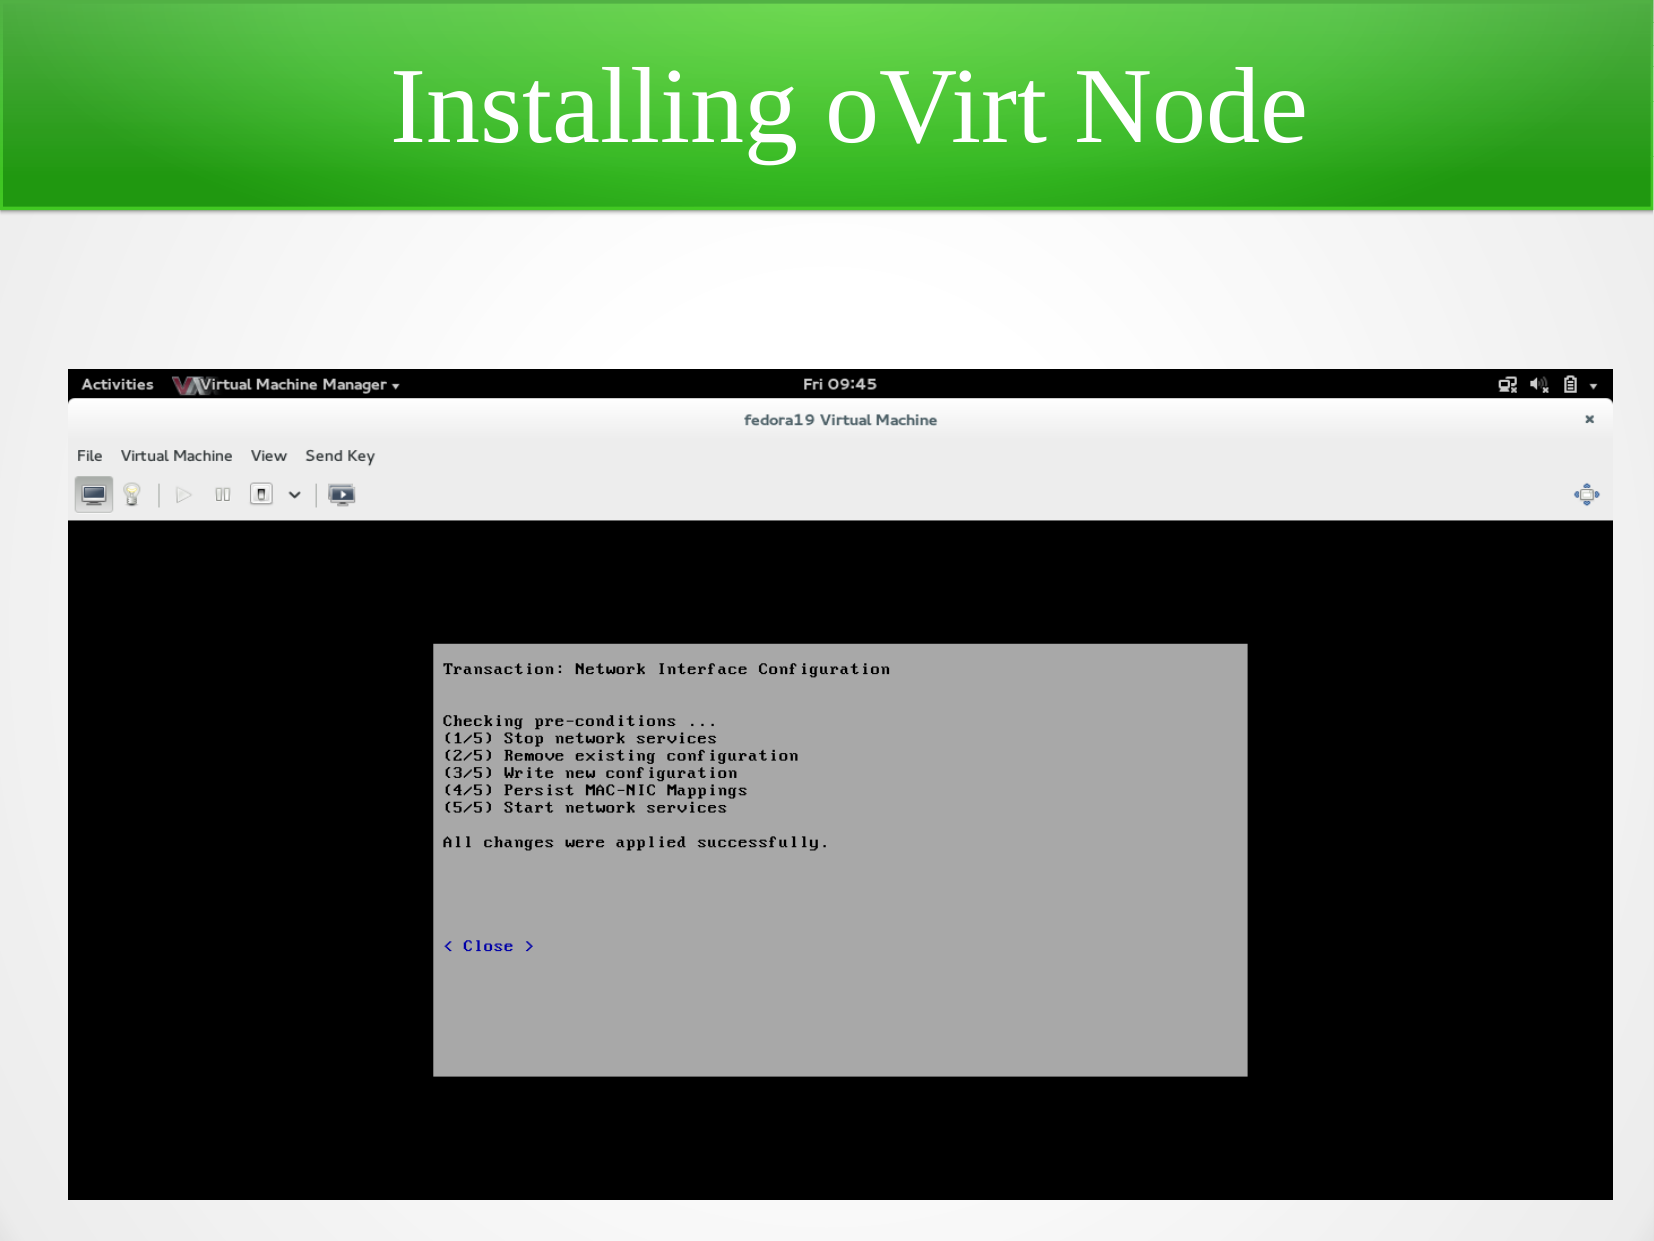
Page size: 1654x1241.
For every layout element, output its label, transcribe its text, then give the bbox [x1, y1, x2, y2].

title Installing oVirt Node [86, 11, 1576, 200]
picture [68, 369, 1613, 1201]
